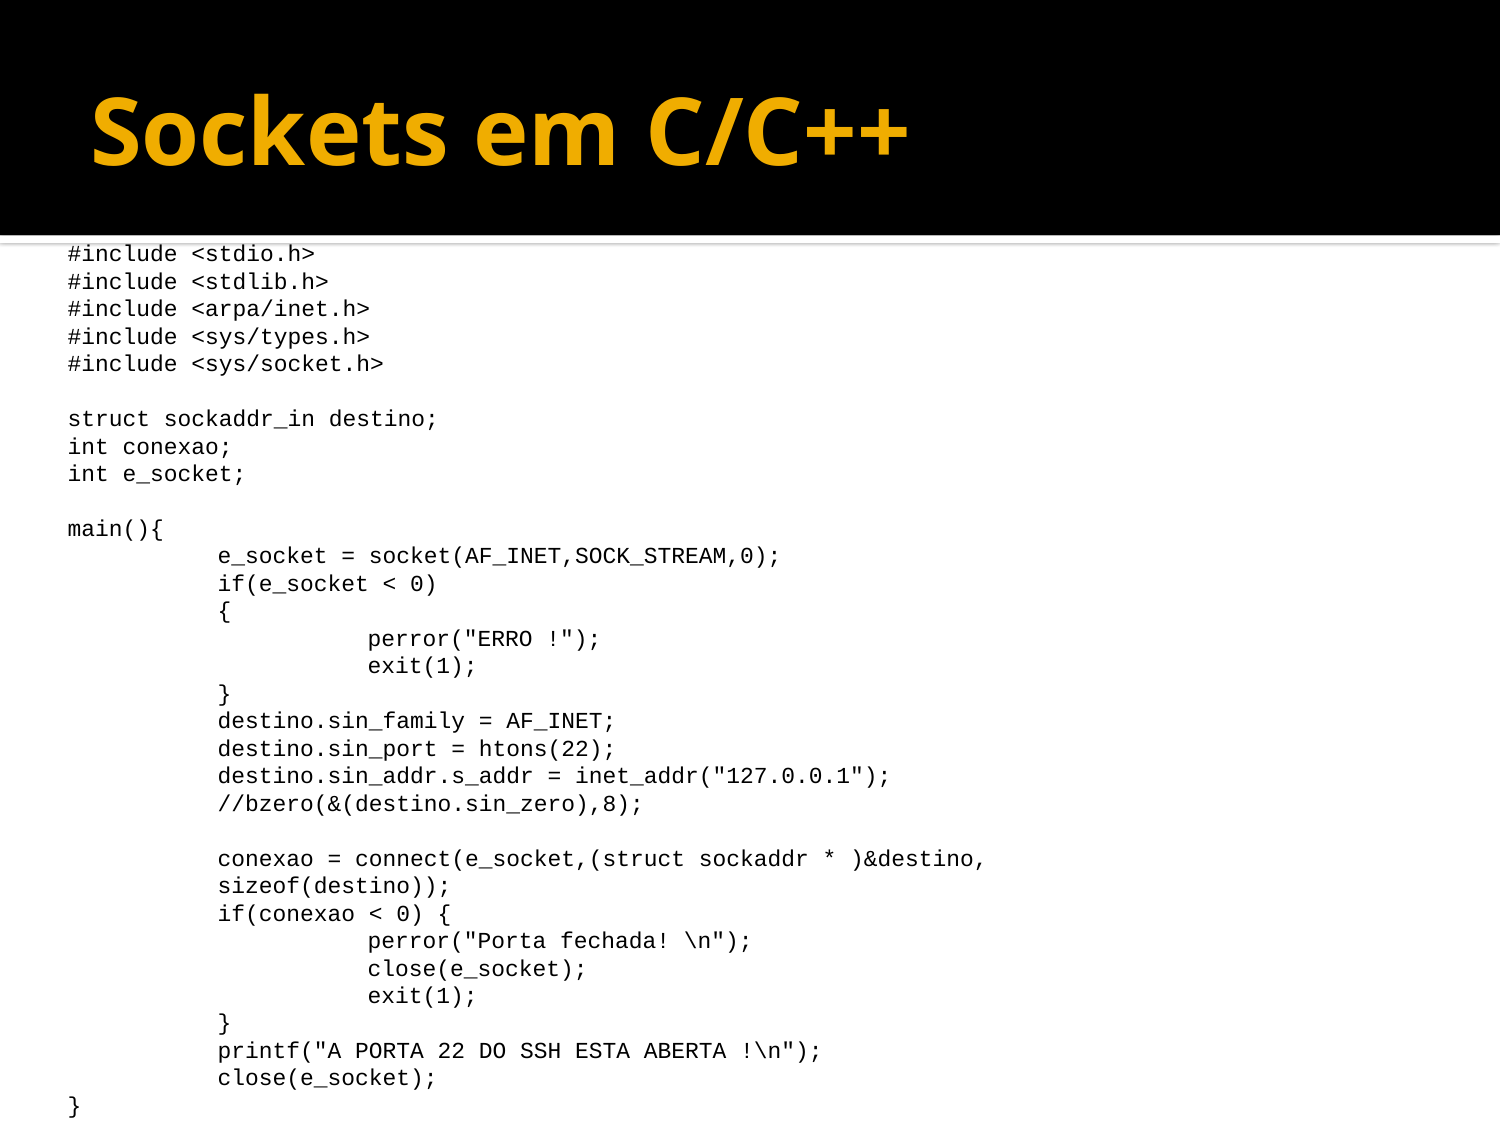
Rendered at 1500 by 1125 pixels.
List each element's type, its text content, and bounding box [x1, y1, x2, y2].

text_box #include <stdio.h> #include <stdlib.h> #include <arpa/inet.h> #include <sys/types.h> #include <sys/socket.h> struct sockaddr_in destino; int conexao; int e_socket; main(){ e_socket = socket(AF_INET,SOCK_STREAM,0); if(e_socket < 0) { perror("ERRO !"); exit(1); } destino.sin_family = AF_INET; destino.sin_port = htons(22); destino.sin_addr.s_addr = inet_addr("127.0.0.1"); //bzero(&(destino.sin_zero),8); conexao = connect(e_socket,(struct sockaddr * )&destino, sizeof(destino)); if(conexao < 0) { perror("Porta fechada! \n"); close(e_socket); exit(1); } printf("A PORTA 22 DO SSH ESTA ABERTA !\n"); close(e_socket); } [53, 231, 1385, 1125]
title Sockets em C/C++ [75, 24, 1425, 231]
